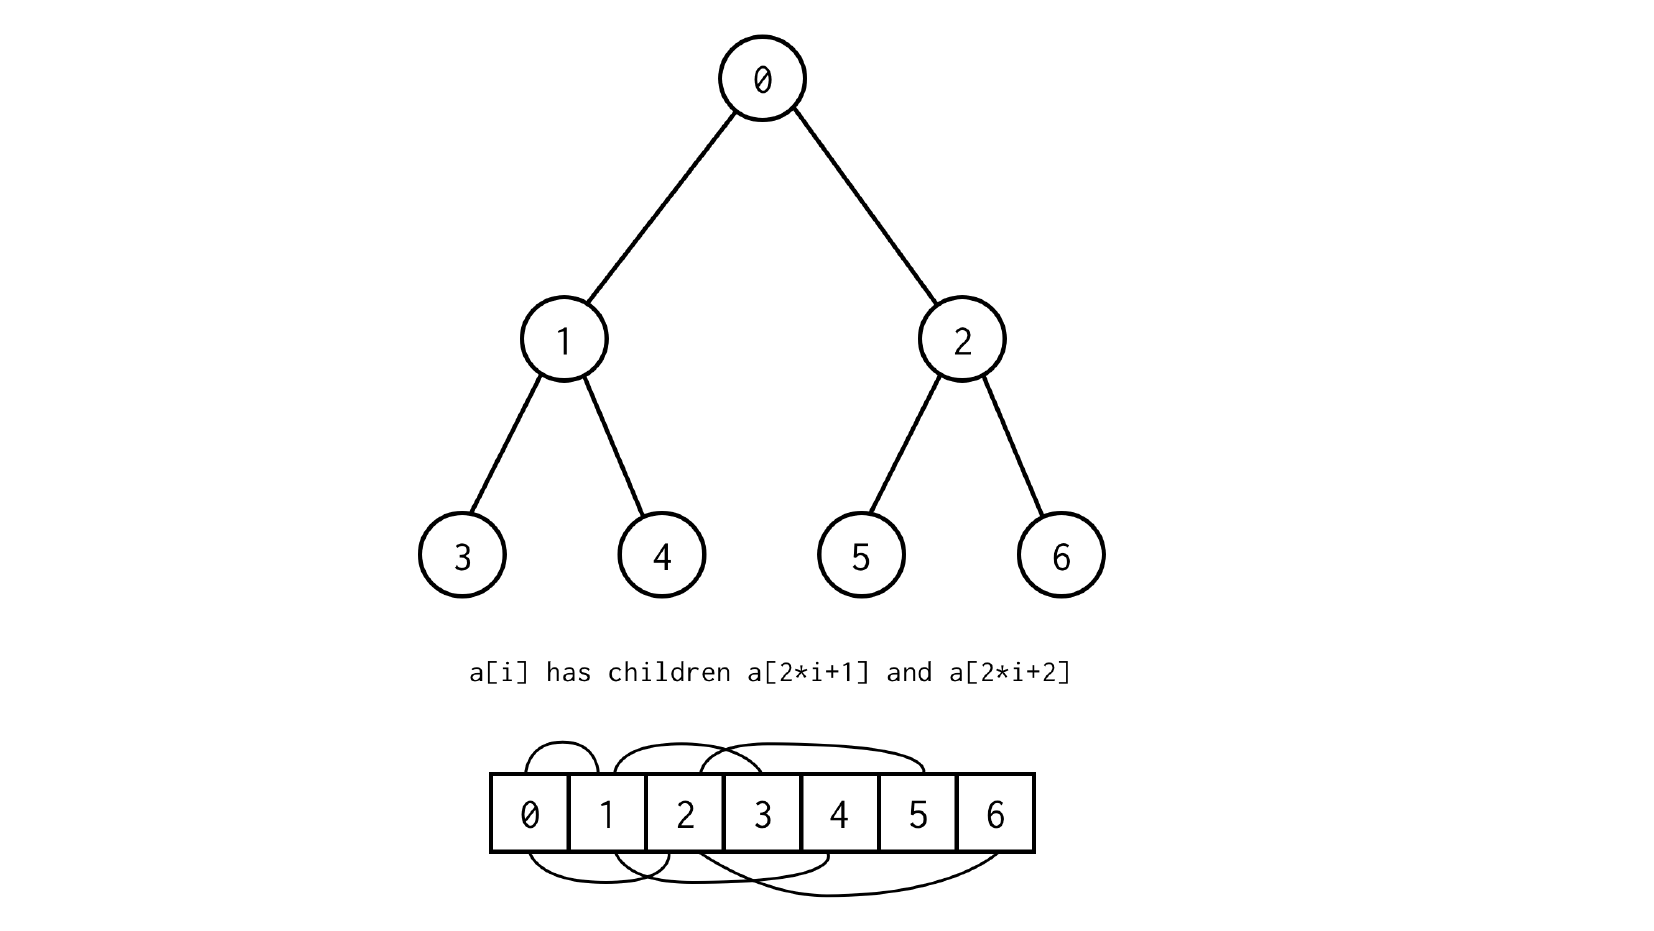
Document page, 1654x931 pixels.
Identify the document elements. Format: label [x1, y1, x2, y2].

picture [375, 0, 1148, 931]
